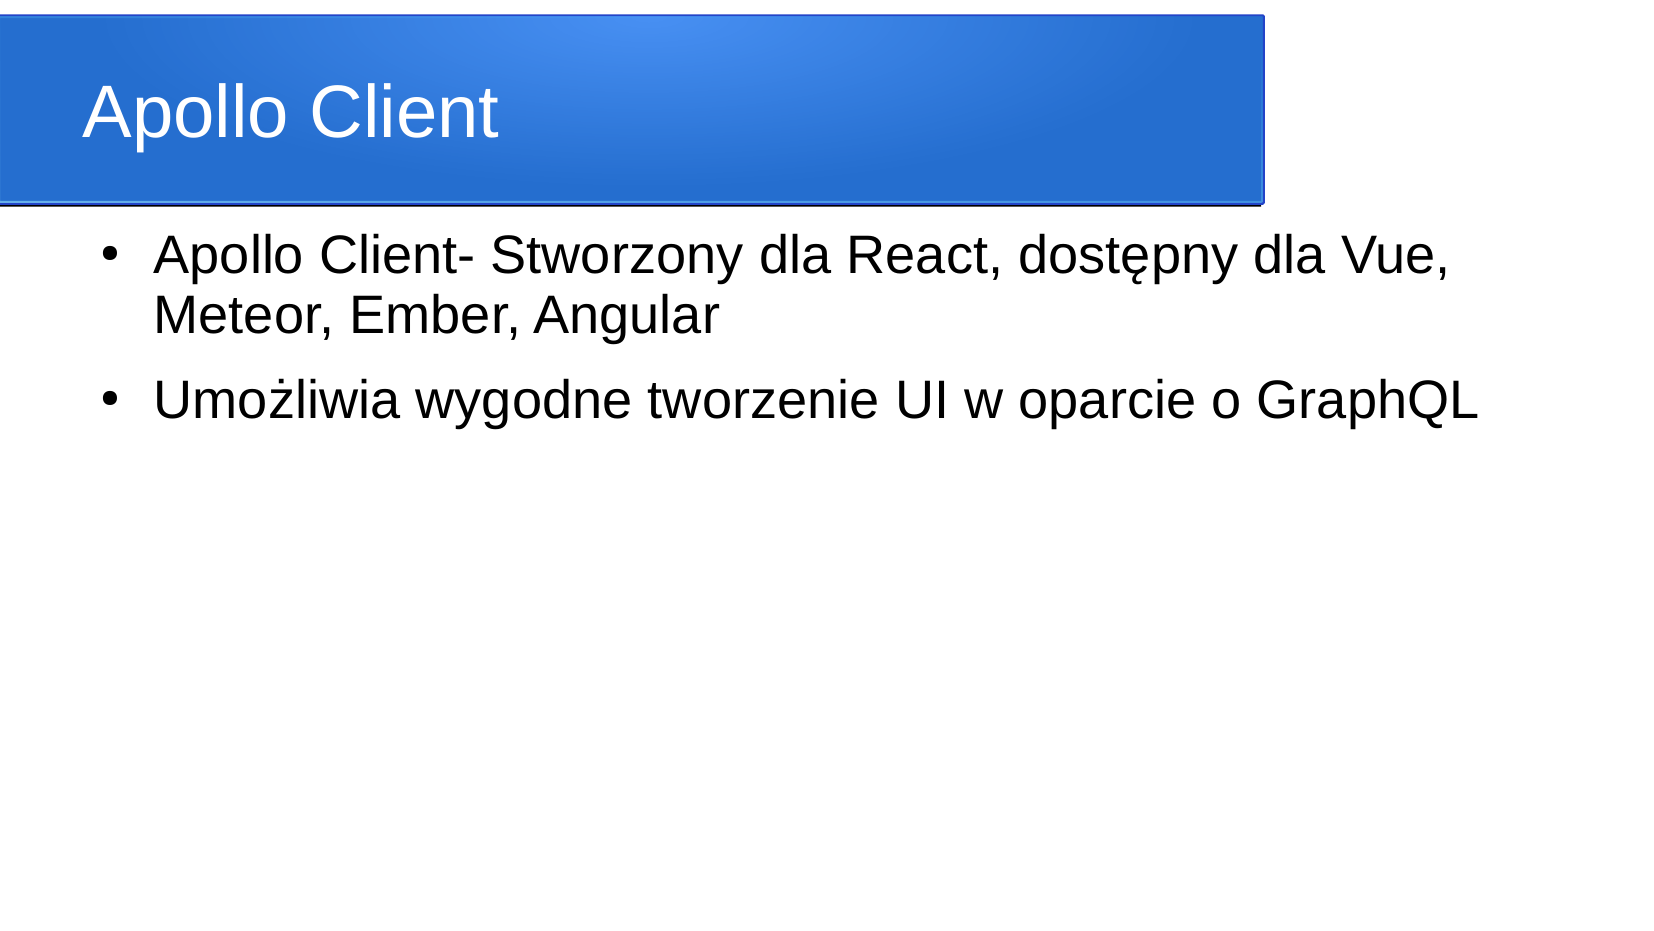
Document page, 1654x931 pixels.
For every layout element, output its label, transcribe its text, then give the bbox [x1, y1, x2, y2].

title Apollo Client [82, 35, 1235, 189]
list Apollo Client- Stworzony dla React, dostępny dla Vue, Meteor, Ember, Angular Umożliwia wygodne tworzenie UI w oparcie o GraphQL [82, 224, 1571, 764]
